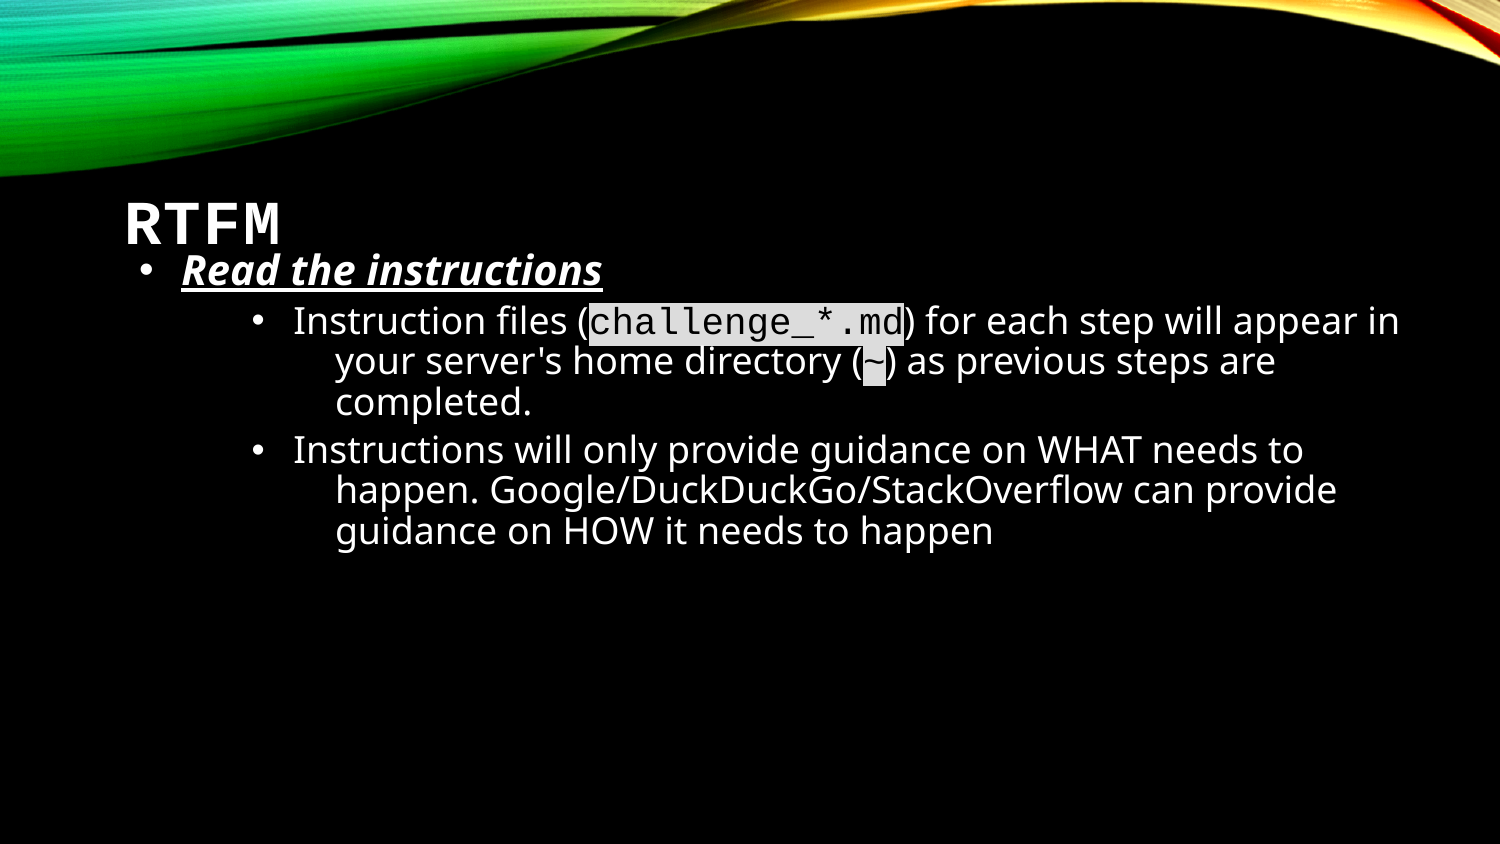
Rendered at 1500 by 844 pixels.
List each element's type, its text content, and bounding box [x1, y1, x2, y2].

list Read the instructions Instruction files (challenge_*.md) for each step will appear in your server's home directory (~) as previous steps are completed. Instructions will only provide guidance on WHAT needs to happen. Google/DuckDuckGo/StackOverflow can provide guidance on HOW it needs to happen [124, 241, 1468, 790]
list RTFM [124, 64, 1466, 145]
